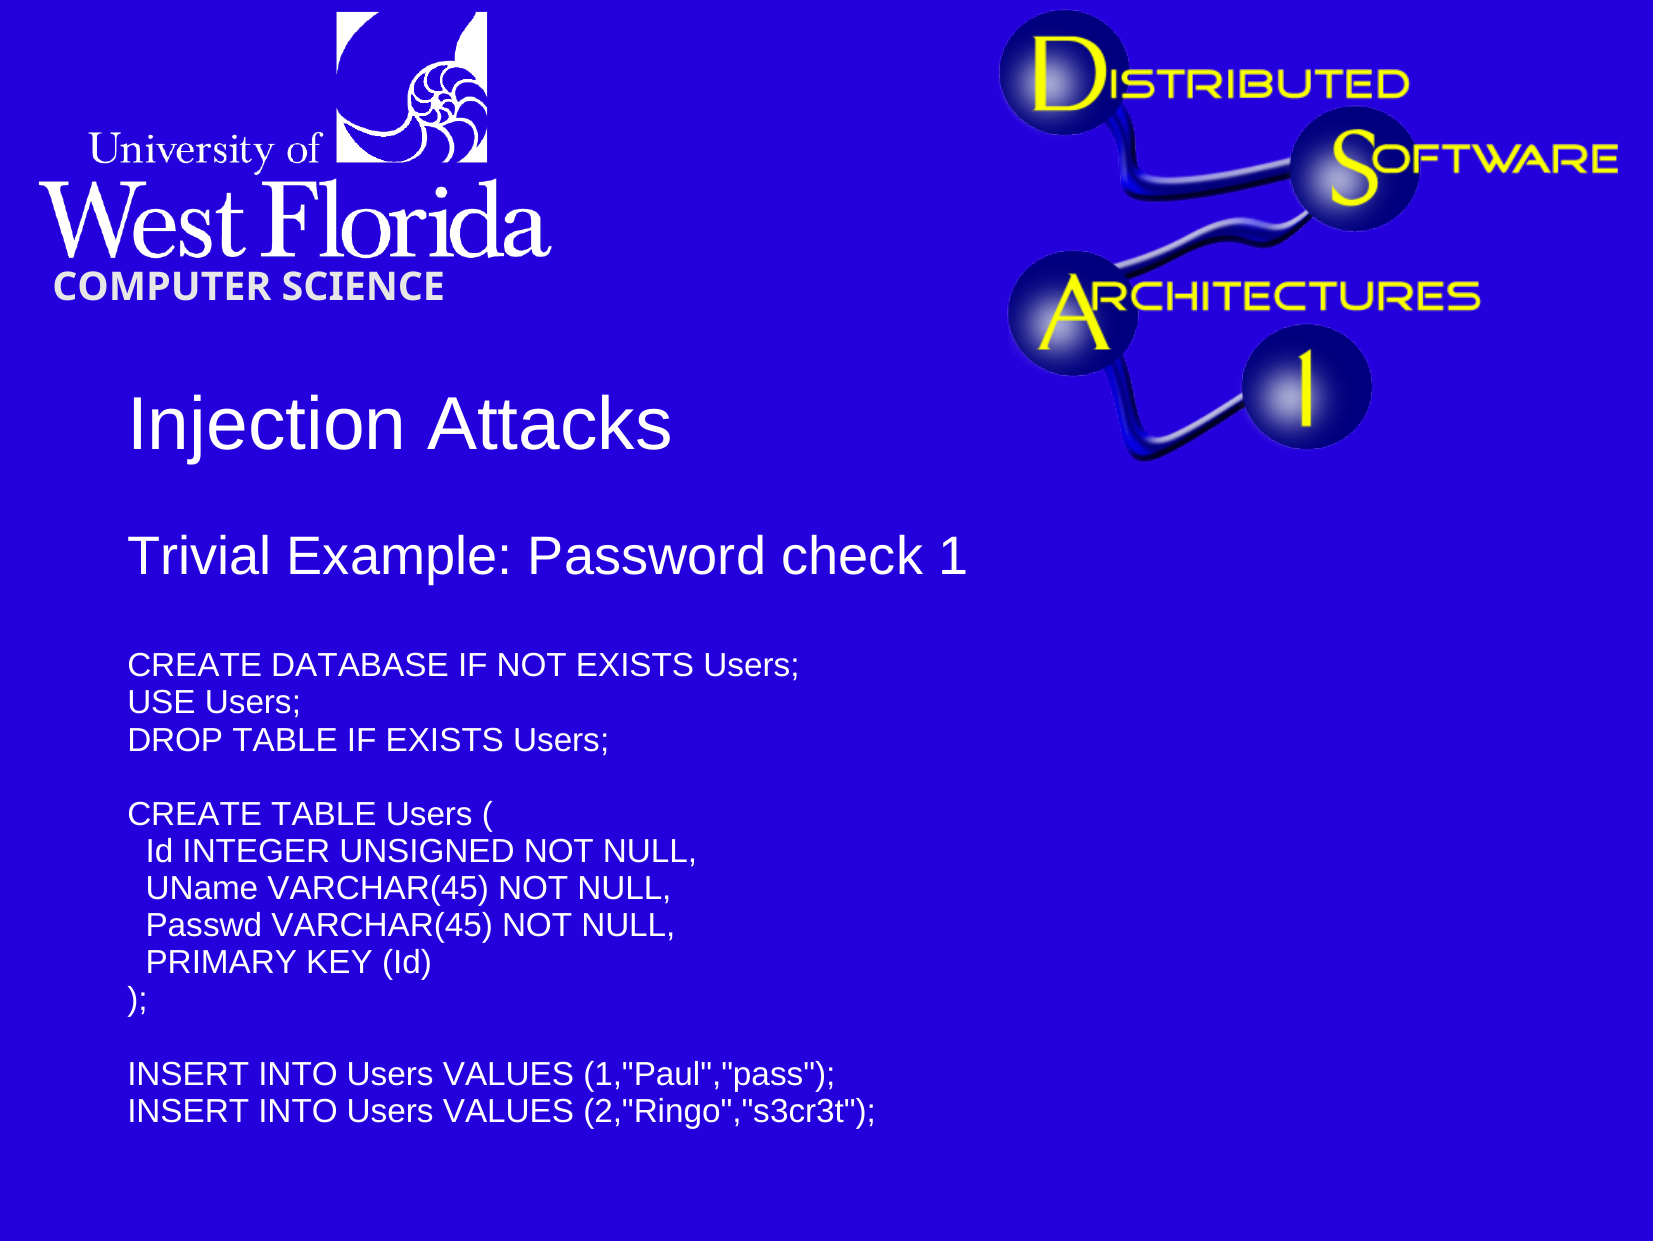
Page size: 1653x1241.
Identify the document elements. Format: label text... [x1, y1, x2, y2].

picture [37, 0, 559, 262]
text_box Injection Attacks Trivial Example: Password check 1 CREATE DATABASE IF NOT EXISTS Users; USE Users; DROP TABLE IF EXISTS Users; CREATE TABLE Users ( Id INTEGER UNSIGNED NOT NULL, UName VARCHAR(45) NOT NULL, Passwd VARCHAR(45) NOT NULL, PRIMARY KEY (Id) ); INSERT INTO Users VALUES (1,"Paul","pass"); INSERT INTO Users VALUES (2,"Ringo","s3cr3t"); [112, 375, 1426, 726]
text_box COMPUTER SCIENCE [37, 262, 563, 316]
picture [910, 0, 1653, 506]
